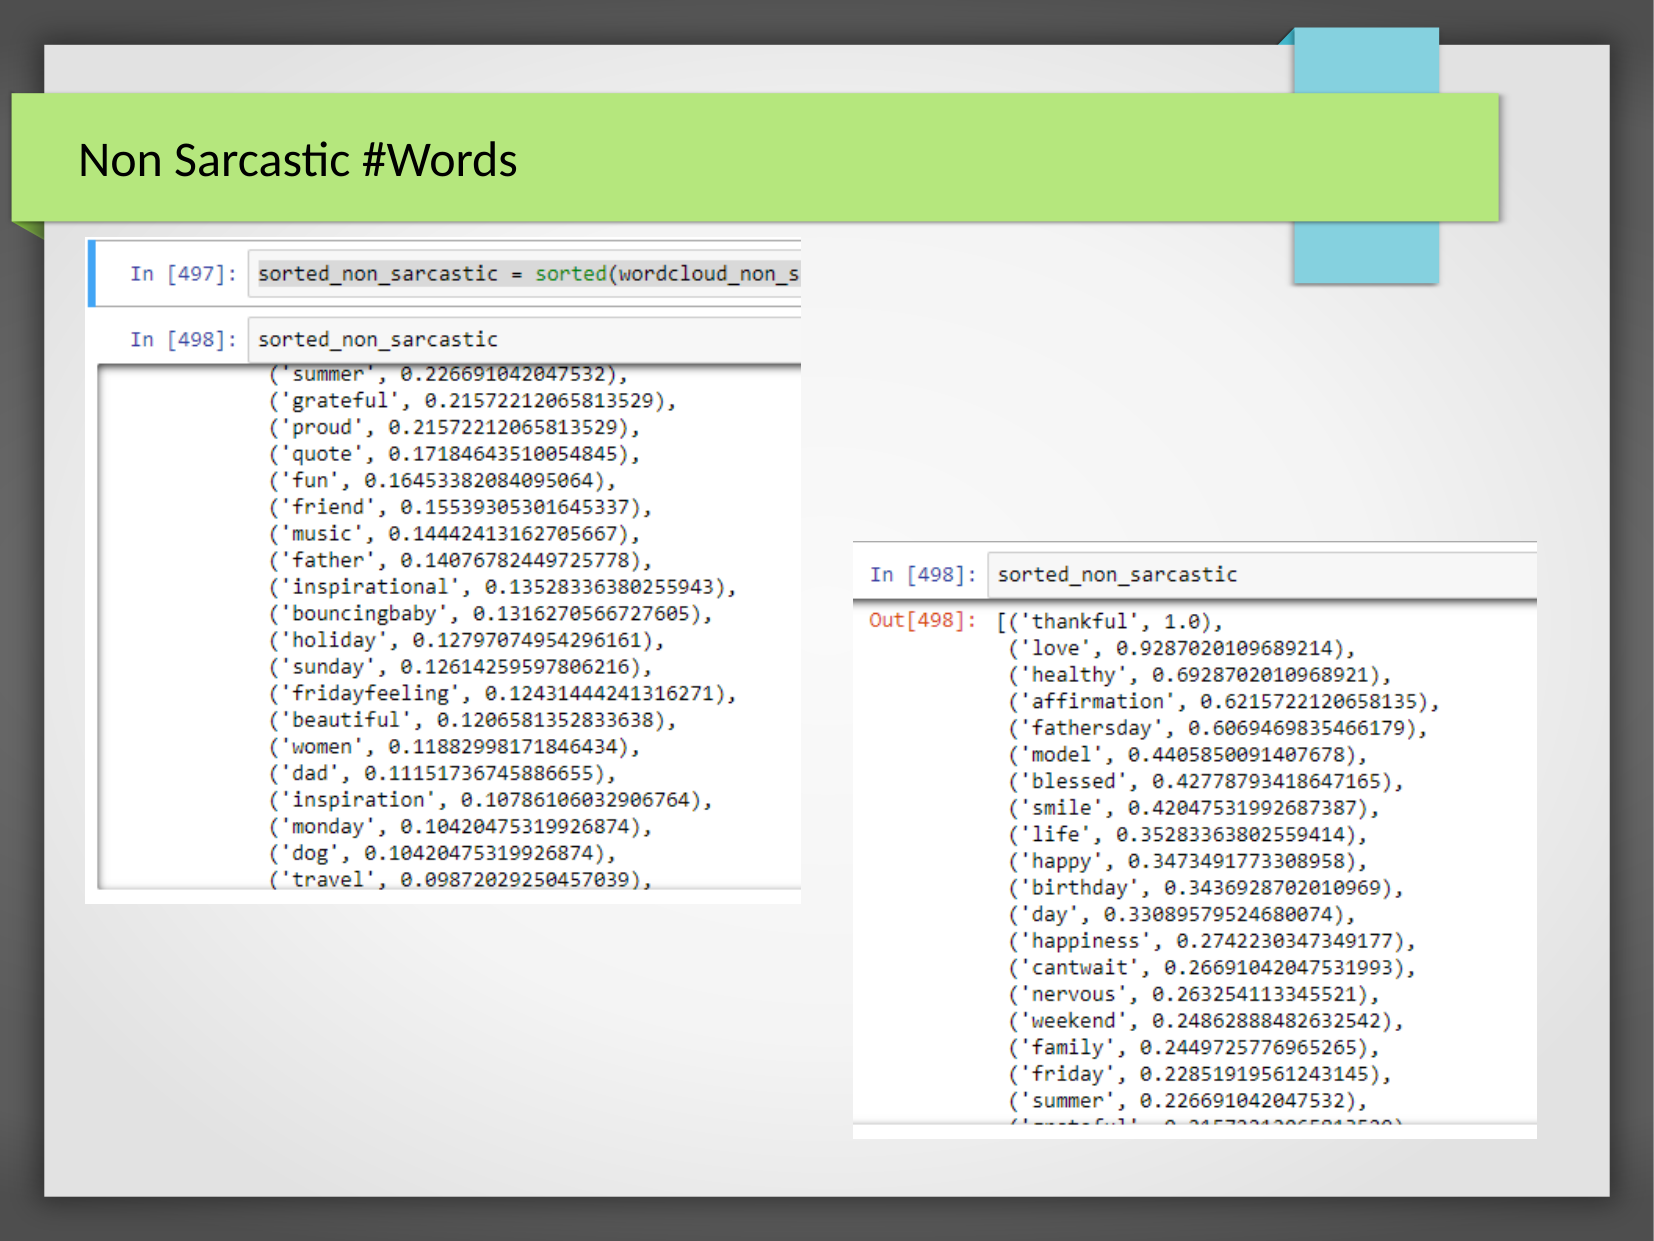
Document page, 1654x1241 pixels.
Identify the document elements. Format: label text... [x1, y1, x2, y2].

picture [853, 541, 1537, 1139]
picture [85, 237, 801, 904]
text_box Non Sarcastic #Words [63, 119, 981, 196]
